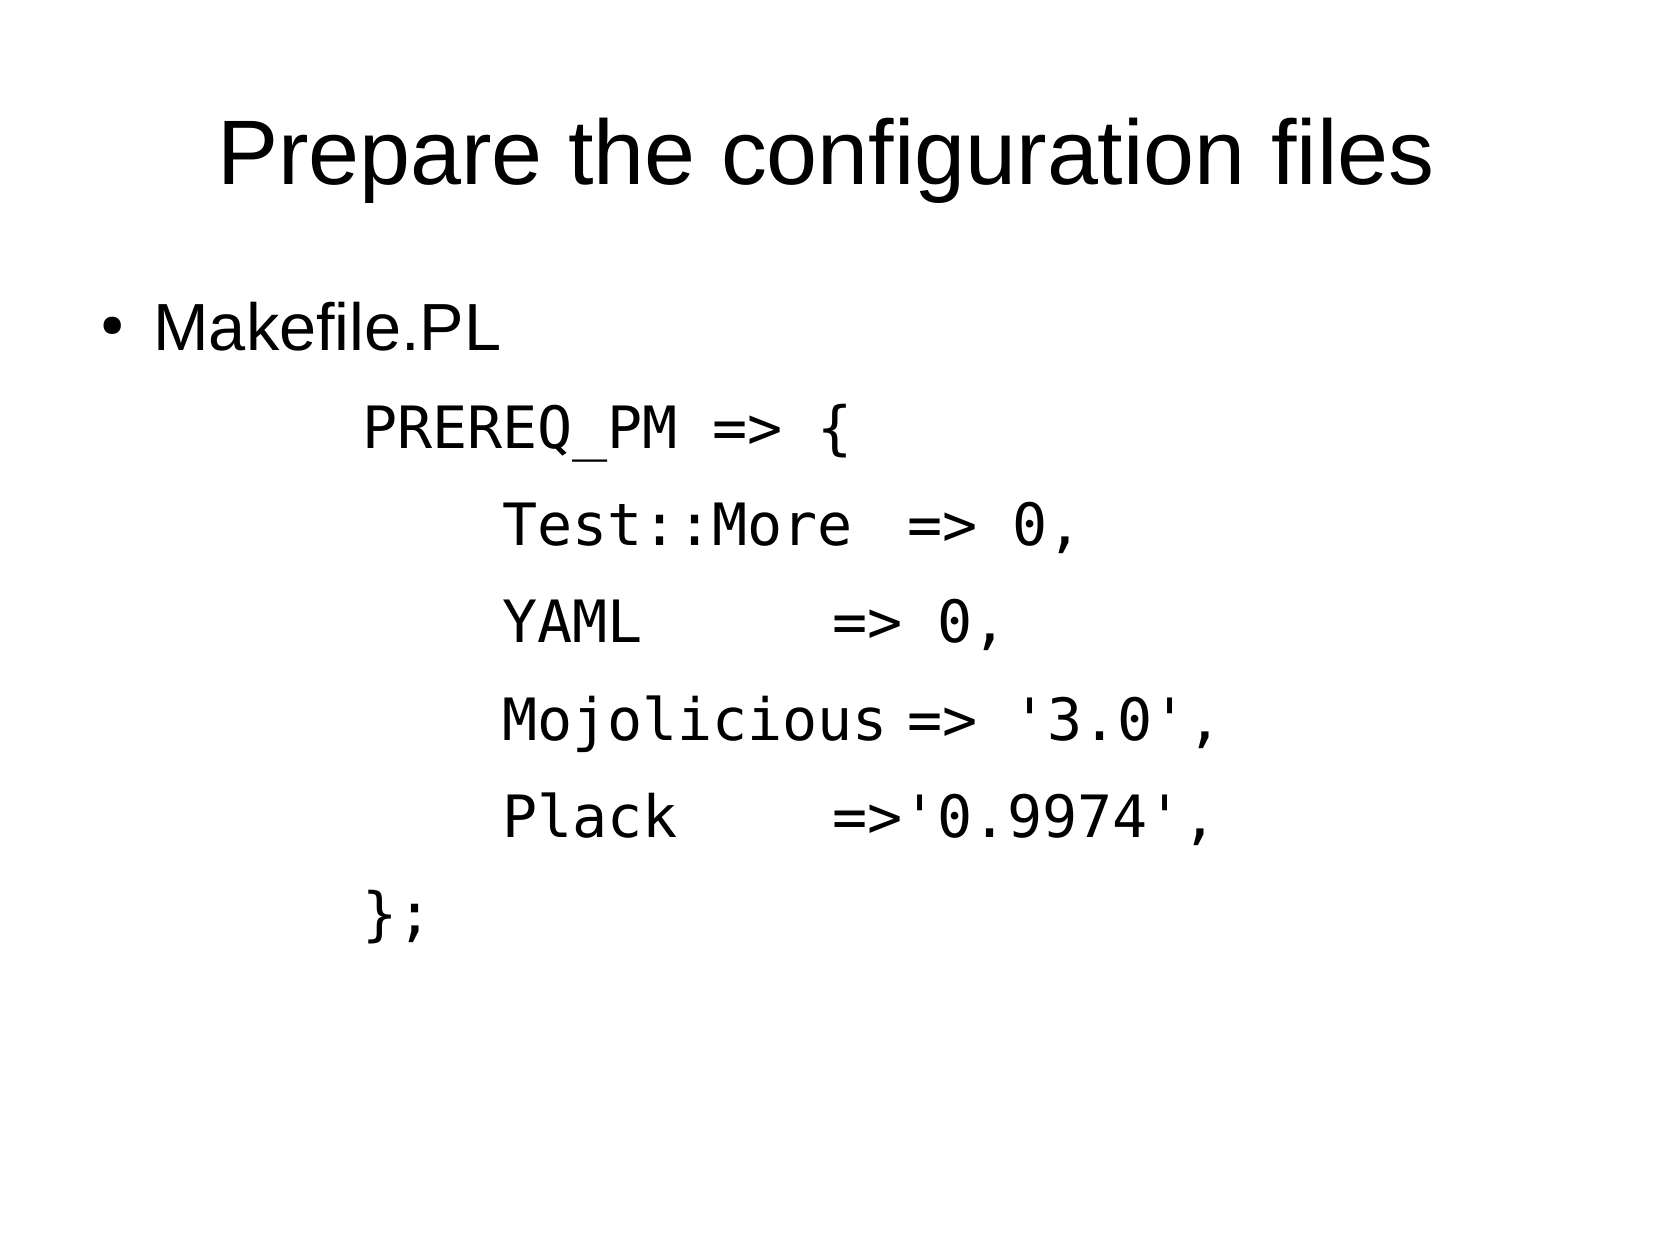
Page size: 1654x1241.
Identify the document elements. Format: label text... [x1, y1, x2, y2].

list Makefile.PL PREREQ_PM => { Test::More => 0, YAML => 0, Mojolicious => '3.0', Plack =>'0.9974', }; [82, 290, 1538, 1010]
title Prepare the configuration files [82, 49, 1571, 257]
